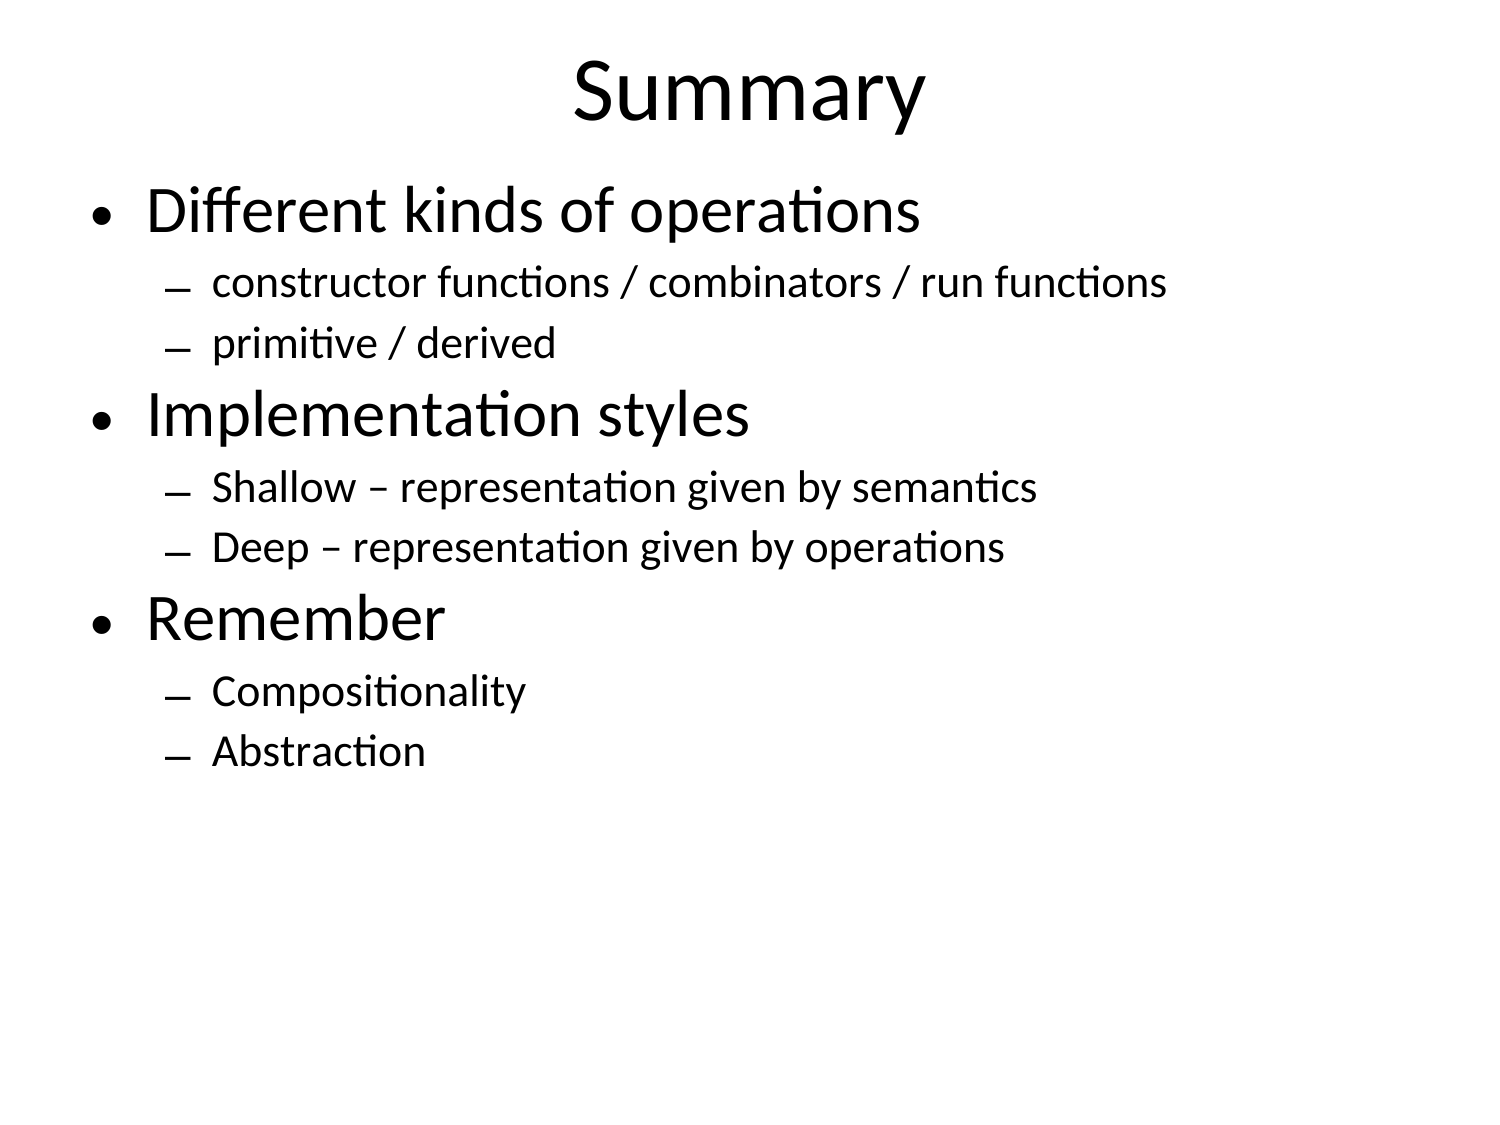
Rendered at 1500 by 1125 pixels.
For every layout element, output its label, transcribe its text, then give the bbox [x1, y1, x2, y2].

list Different kinds of operations constructor functions / combinators / run functions primitive / derived Implementation styles Shallow – representation given by semantics Deep – representation given by operations Remember Compositionality Abstraction [75, 174, 1426, 976]
title Summary [75, 36, 1426, 159]
